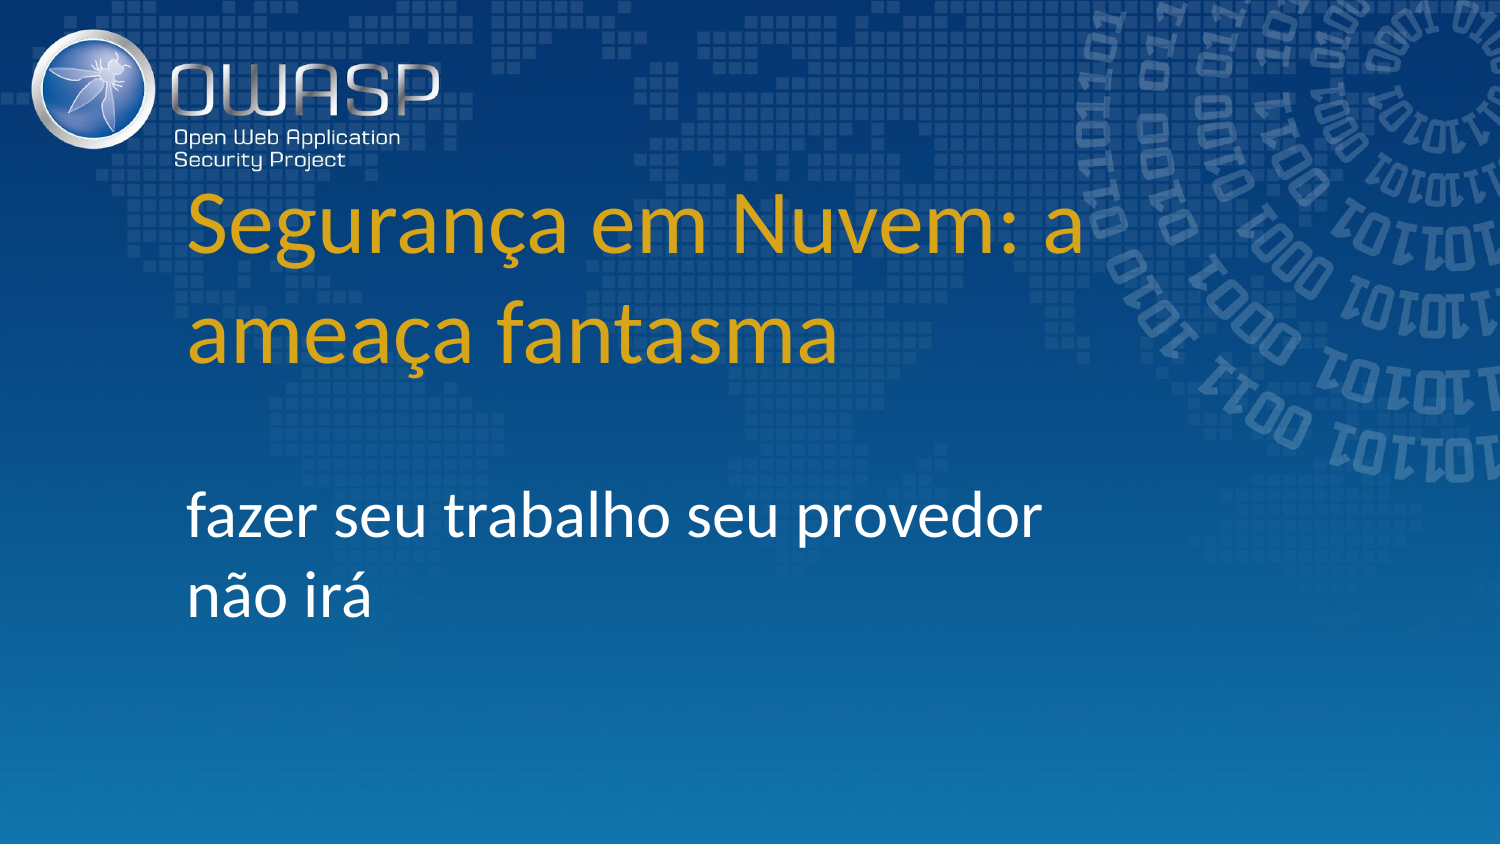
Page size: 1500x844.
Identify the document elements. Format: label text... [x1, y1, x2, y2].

picture [0, 0, 1500, 844]
subtitle fazer seu trabalho seu provedor não irá [171, 462, 1177, 679]
title Segurança em Nuvem: a ameaça fantasma [171, 236, 1289, 418]
